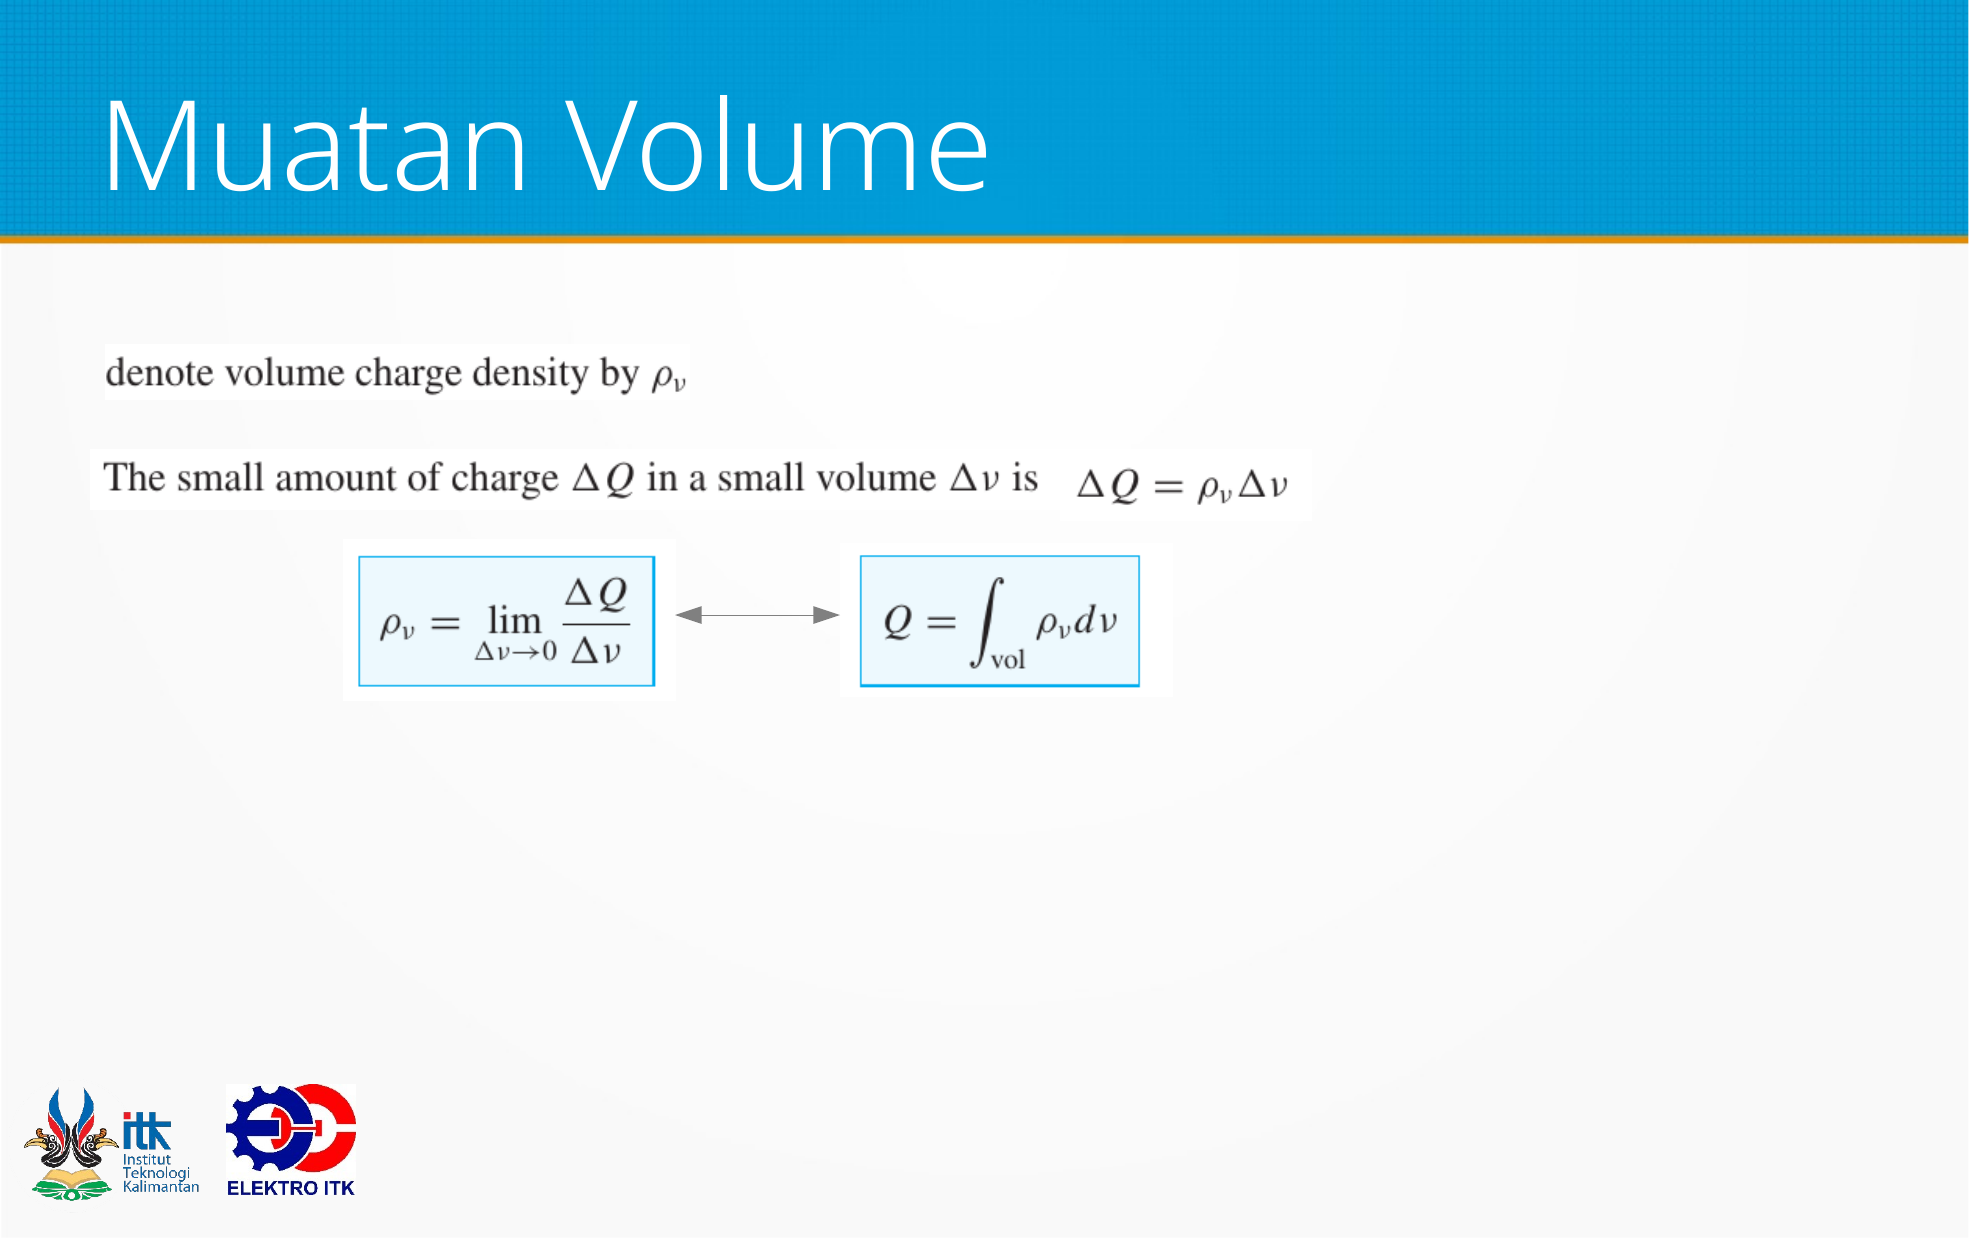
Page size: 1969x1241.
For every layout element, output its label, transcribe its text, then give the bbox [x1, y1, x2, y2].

picture [0, 233, 1969, 1241]
title Muatan Volume [98, 19, 1870, 227]
